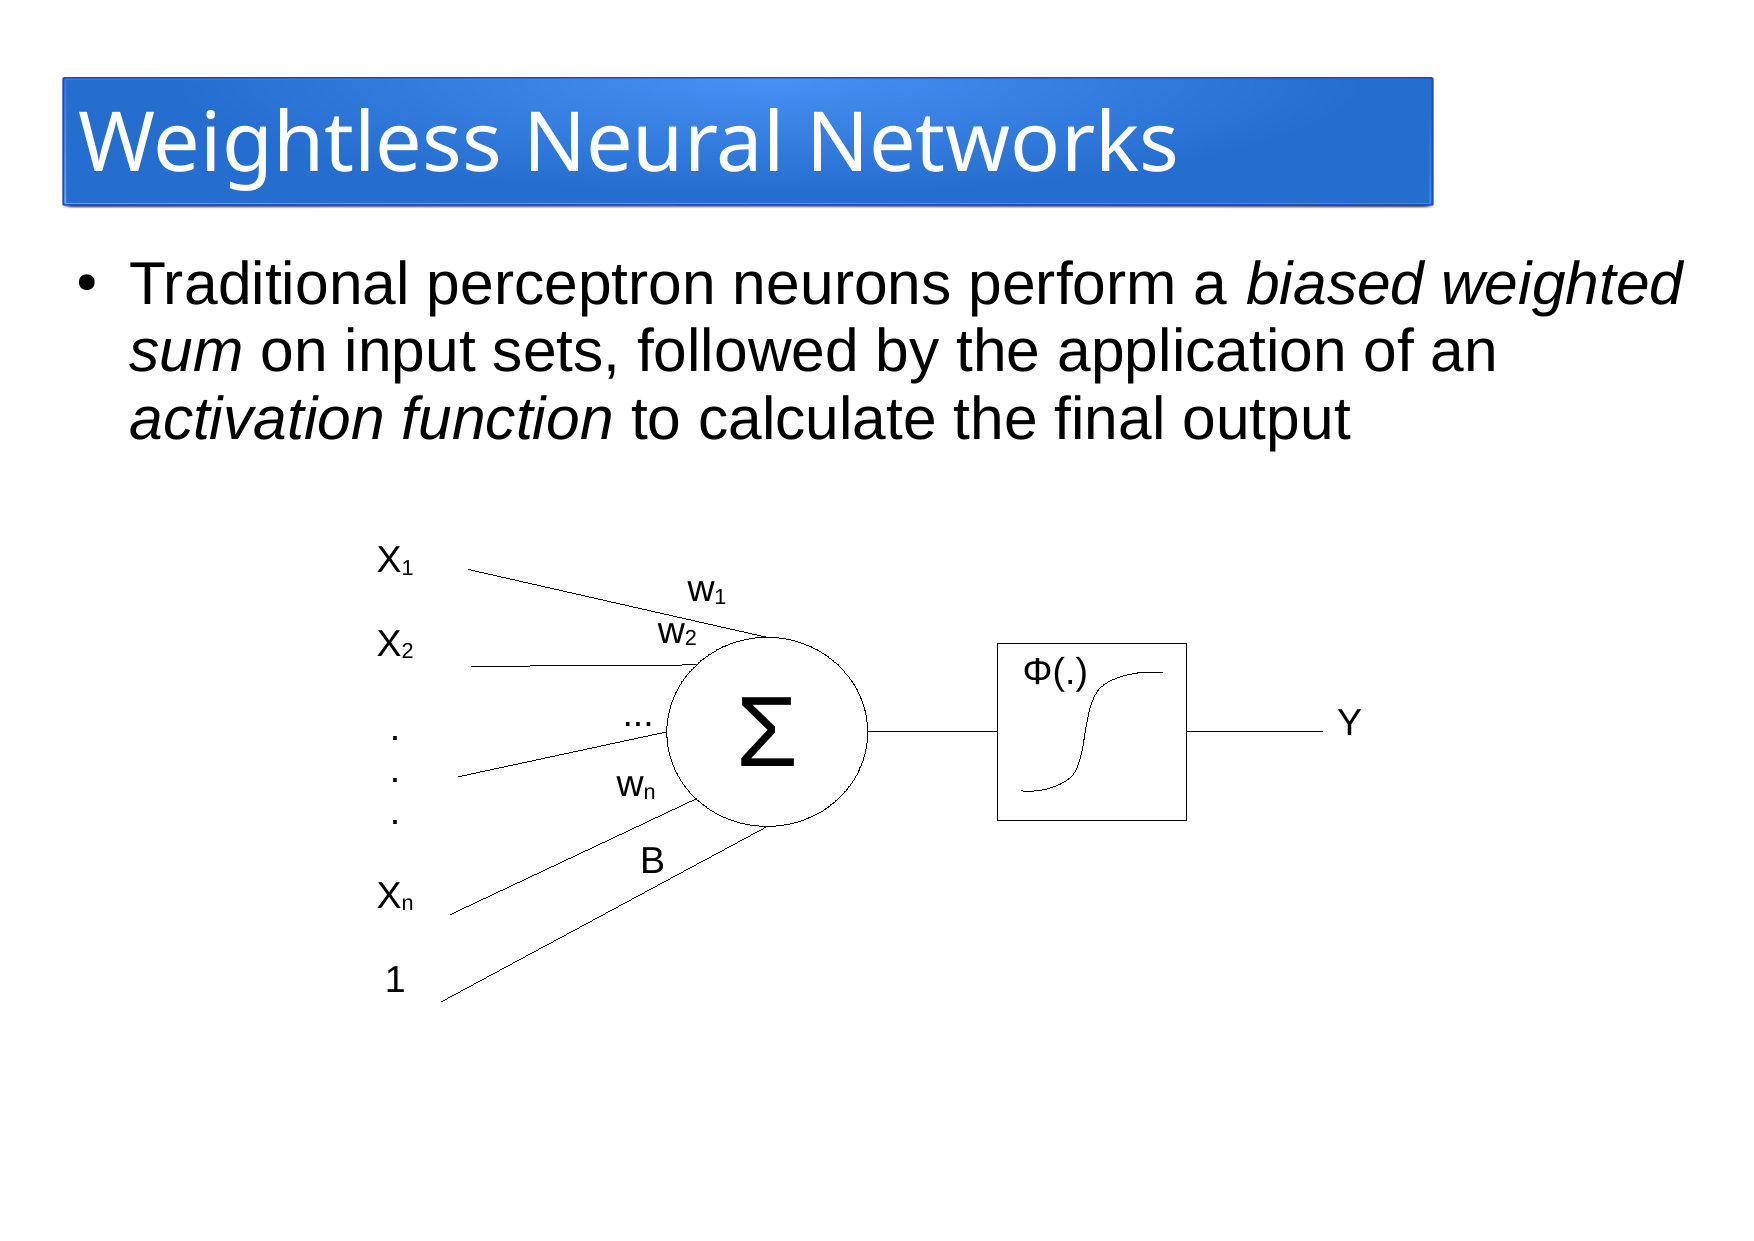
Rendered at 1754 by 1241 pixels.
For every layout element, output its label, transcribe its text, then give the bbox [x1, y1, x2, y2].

picture [58, 77, 1439, 209]
text_box Σ [667, 637, 868, 827]
list Traditional perceptron neurons perform a biased weighted sum on input sets, followed by the application of an activation function to calculate the final output [58, 249, 1696, 461]
title Weightless Neural Networks [78, 80, 1429, 198]
text_box Φ(.) [997, 643, 1187, 821]
text_box w2 [643, 601, 712, 671]
text_box ... [607, 684, 679, 742]
text_box wn [601, 755, 671, 825]
text_box B [625, 832, 681, 890]
text_box X1 X2 . . . Xn 1 [359, 530, 431, 1045]
text_box w1 [672, 560, 742, 630]
text_box Y [1322, 694, 1377, 770]
